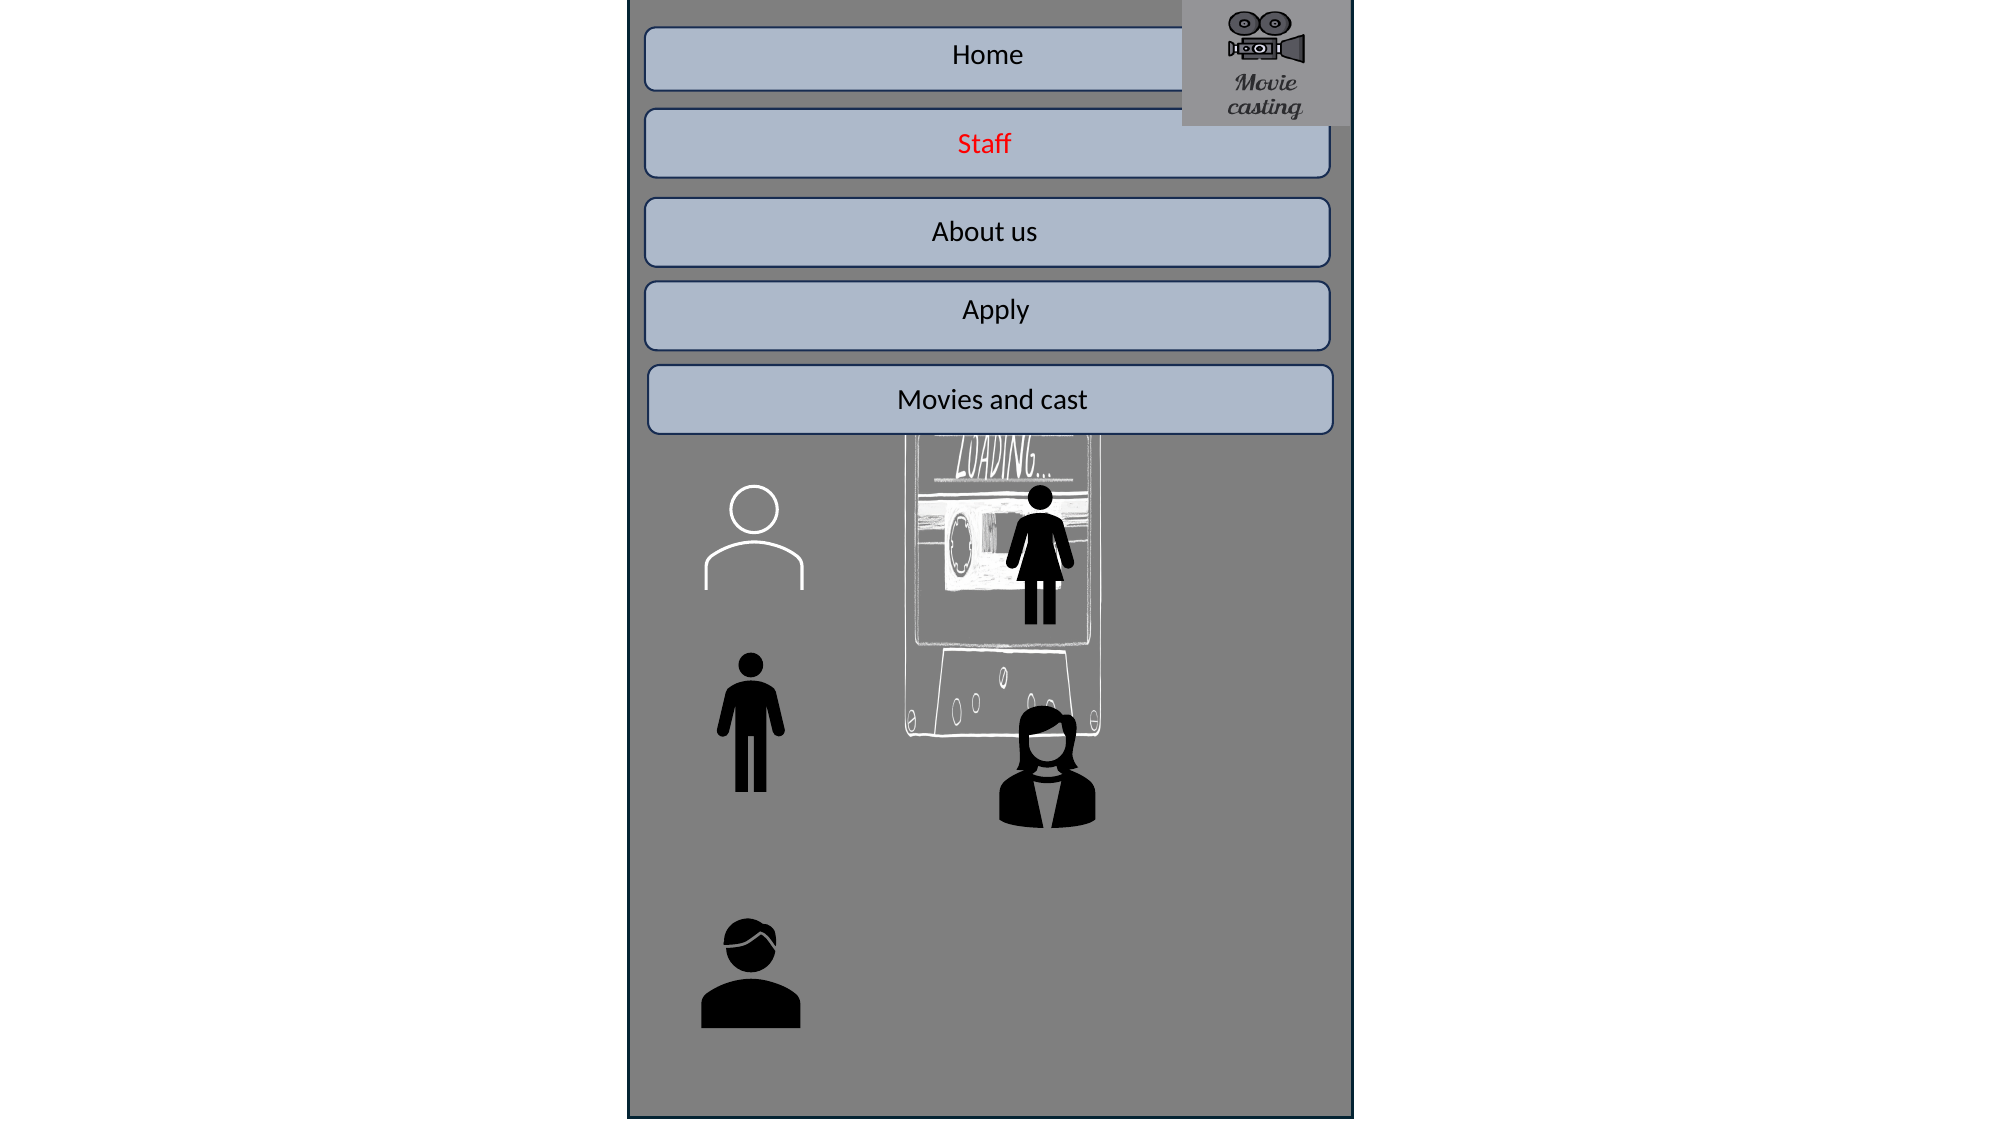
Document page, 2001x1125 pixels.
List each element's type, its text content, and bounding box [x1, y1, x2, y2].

picture [972, 691, 1123, 842]
picture [1182, 0, 1350, 126]
text_box About us [916, 205, 1064, 256]
text_box Movies and cast [882, 373, 1113, 424]
text_box Apply [947, 282, 1048, 334]
picture [675, 900, 826, 1051]
text_box Staff [942, 116, 1032, 168]
picture [679, 462, 830, 613]
text_box [628, 0, 1353, 1117]
picture [675, 647, 826, 798]
picture [965, 479, 1116, 630]
text_box Home [937, 27, 1041, 78]
